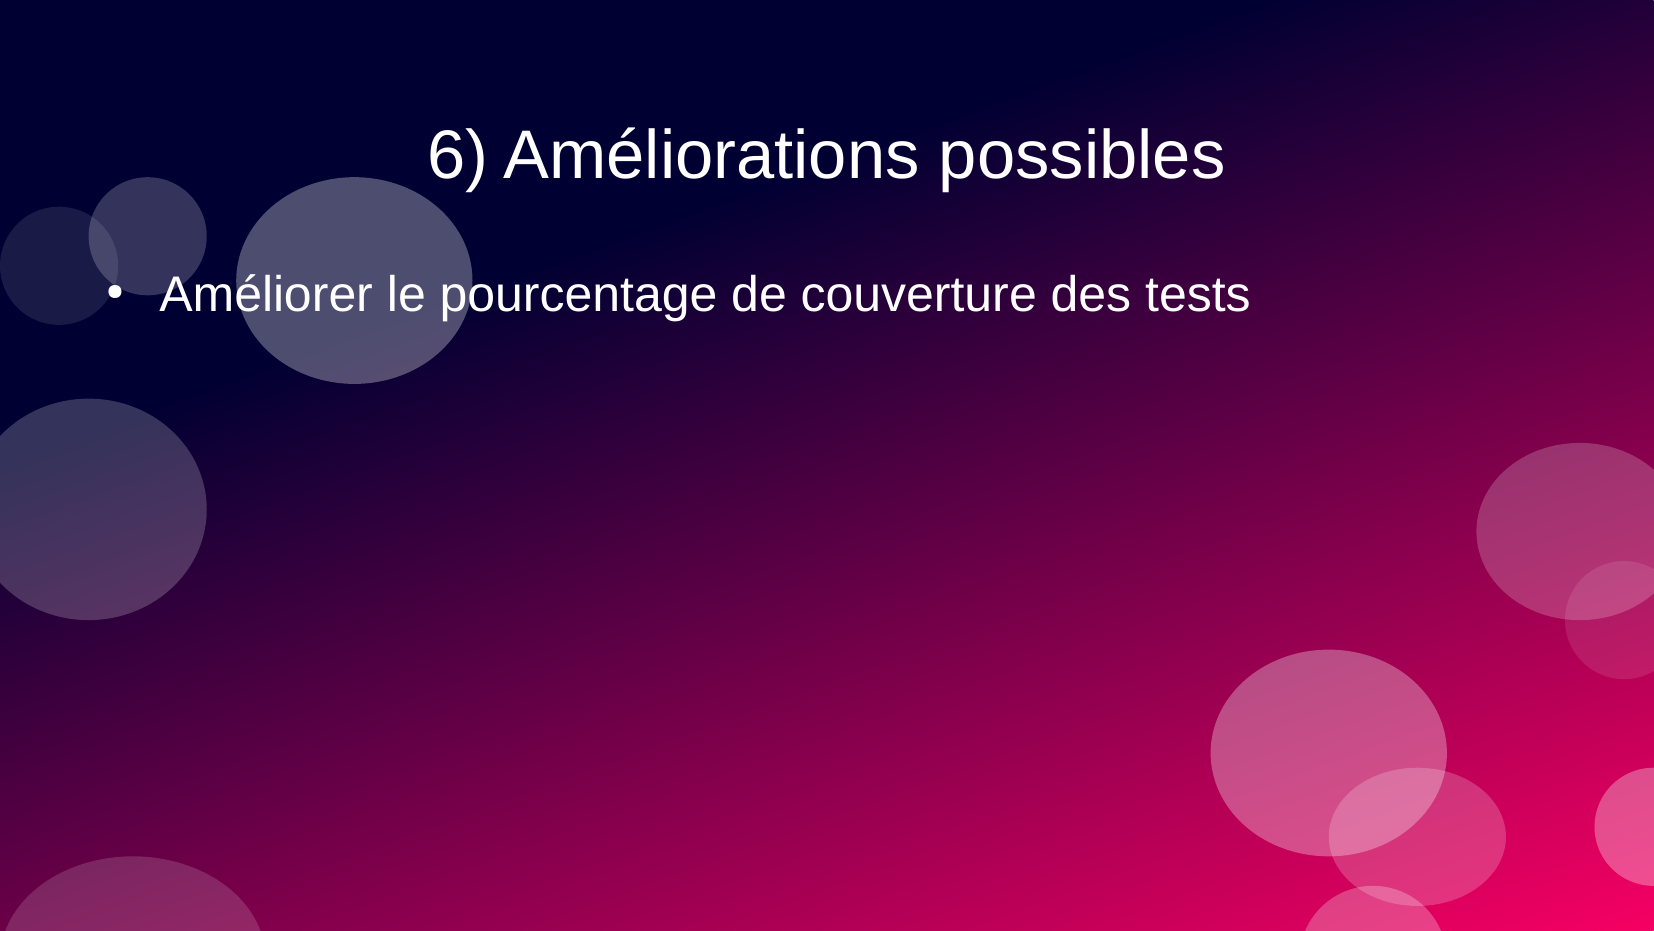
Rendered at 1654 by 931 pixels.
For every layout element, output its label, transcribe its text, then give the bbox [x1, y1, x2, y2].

title 6) Améliorations possibles [88, 73, 1565, 237]
list Améliorer le pourcentage de couverture des tests [88, 265, 1565, 783]
